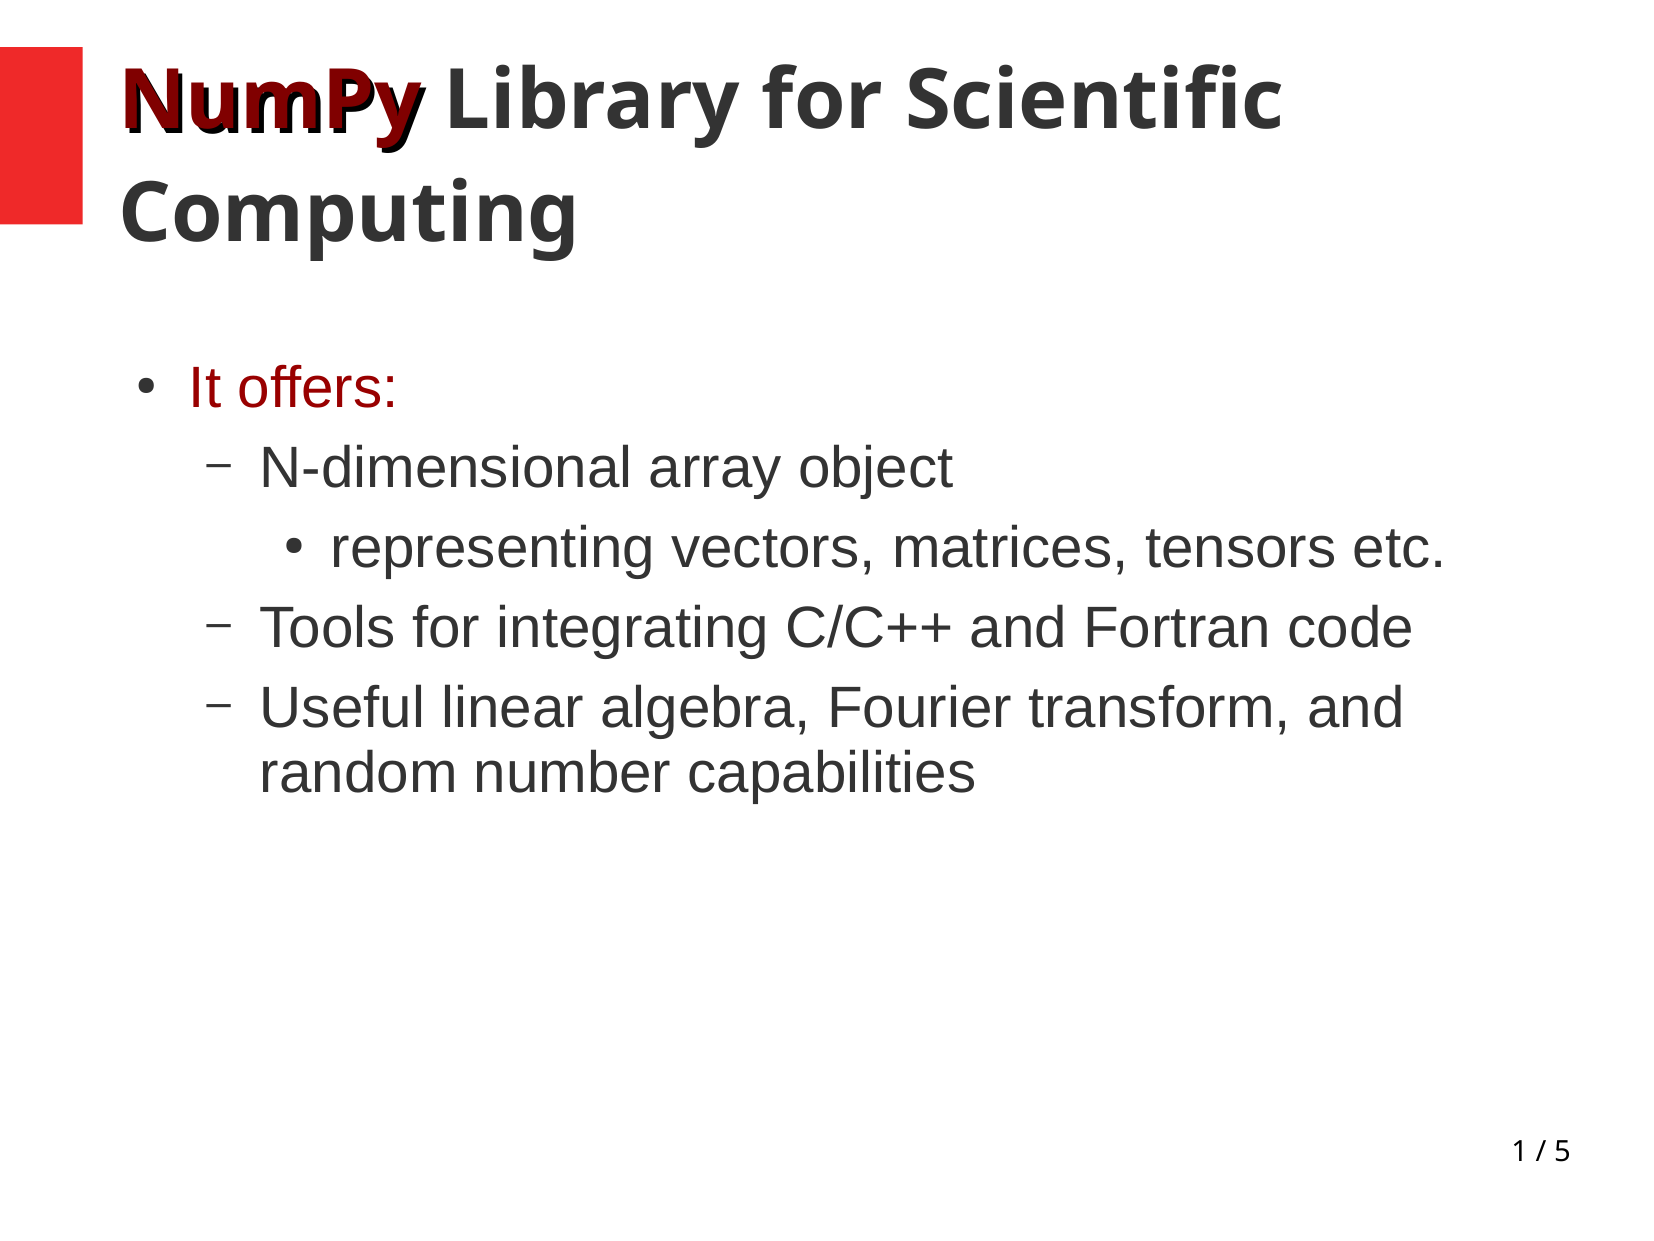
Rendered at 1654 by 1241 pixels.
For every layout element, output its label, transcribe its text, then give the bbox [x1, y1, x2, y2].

list It offers: N-dimensional array object representing vectors, matrices, tensors etc. Tools for integrating C/C++ and Fortran code Useful linear algebra, Fourier transform, and random number capabilities [118, 354, 1536, 1074]
title NumPy Library for Scientific Computing [118, 49, 1571, 257]
